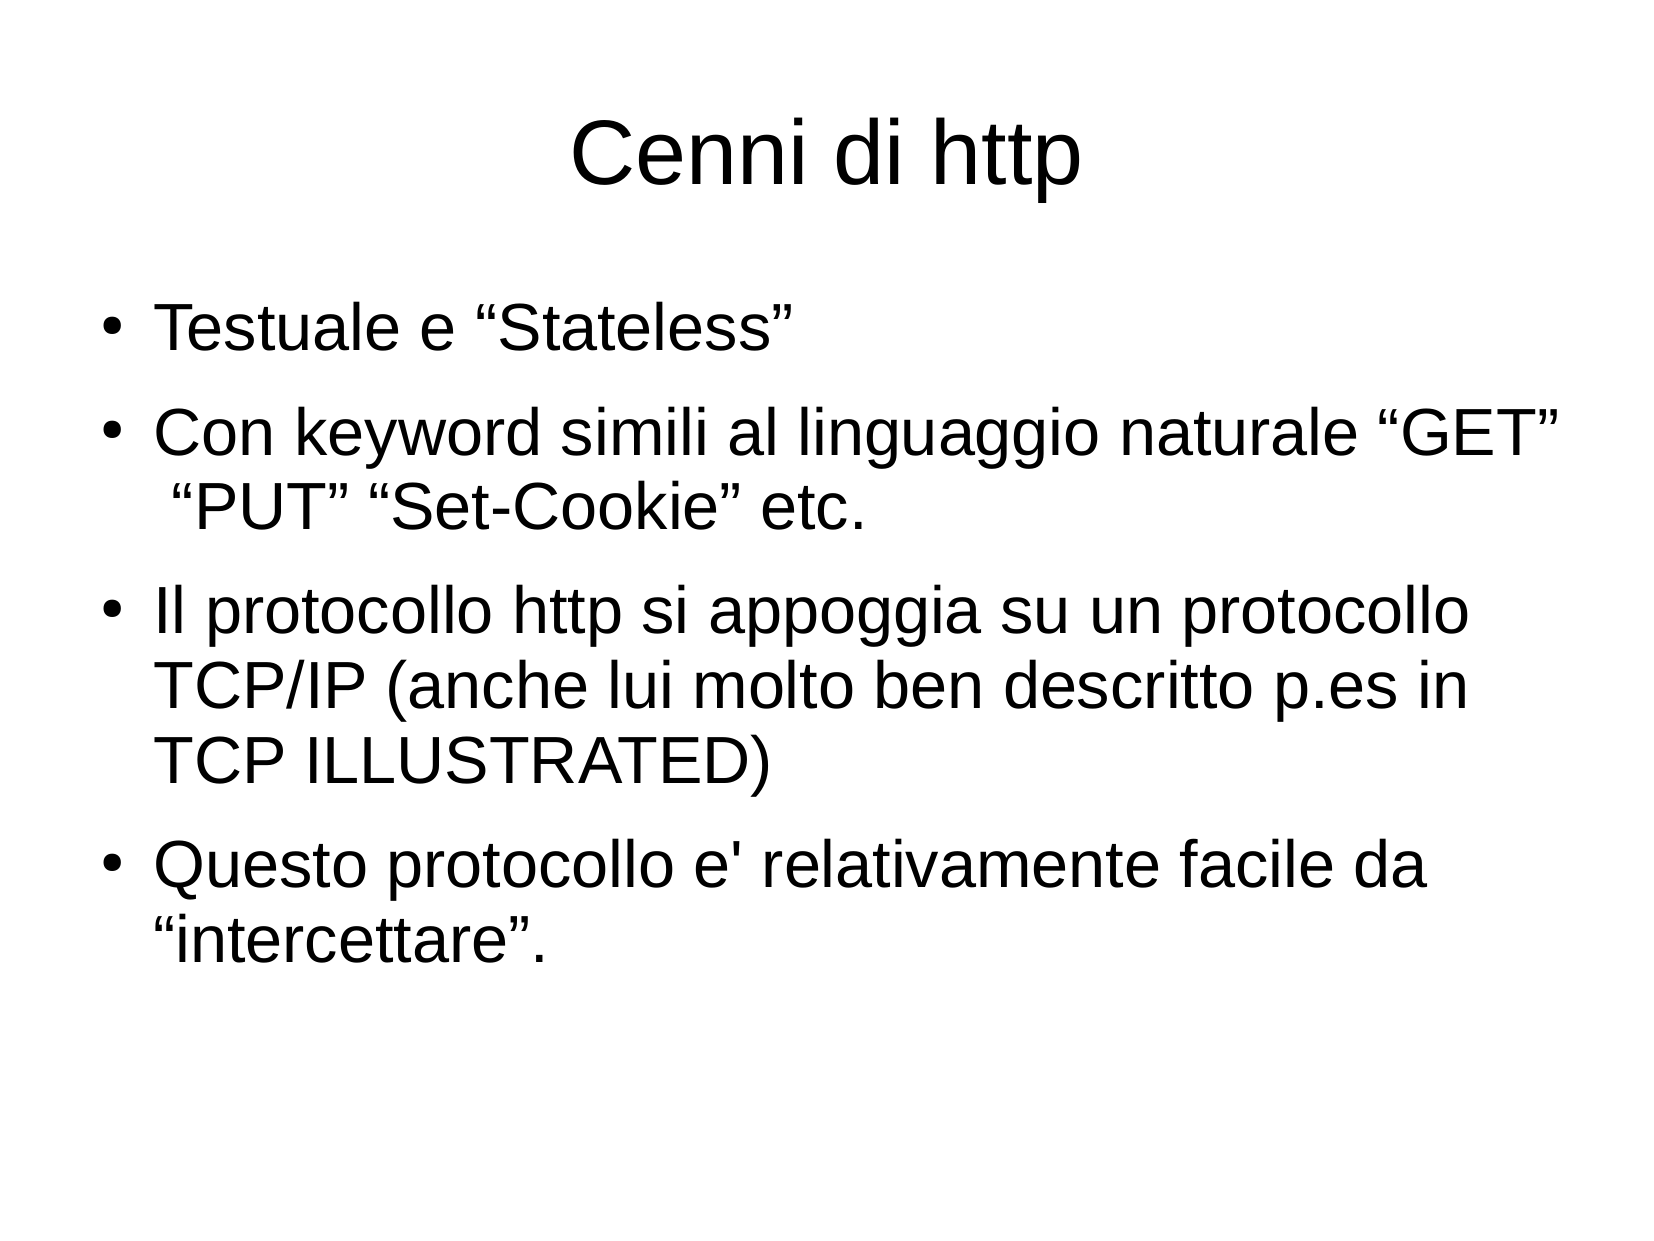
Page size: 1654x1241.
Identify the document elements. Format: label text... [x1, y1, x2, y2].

list Testuale e “Stateless” Con keyword simili al linguaggio naturale “GET” “PUT” “Set-Cookie” etc. Il protocollo http si appoggia su un protocollo TCP/IP (anche lui molto ben descritto p.es in TCP ILLUSTRATED) Questo protocollo e' relativamente facile da “intercettare”. [82, 290, 1571, 1010]
title Cenni di http [82, 49, 1571, 257]
